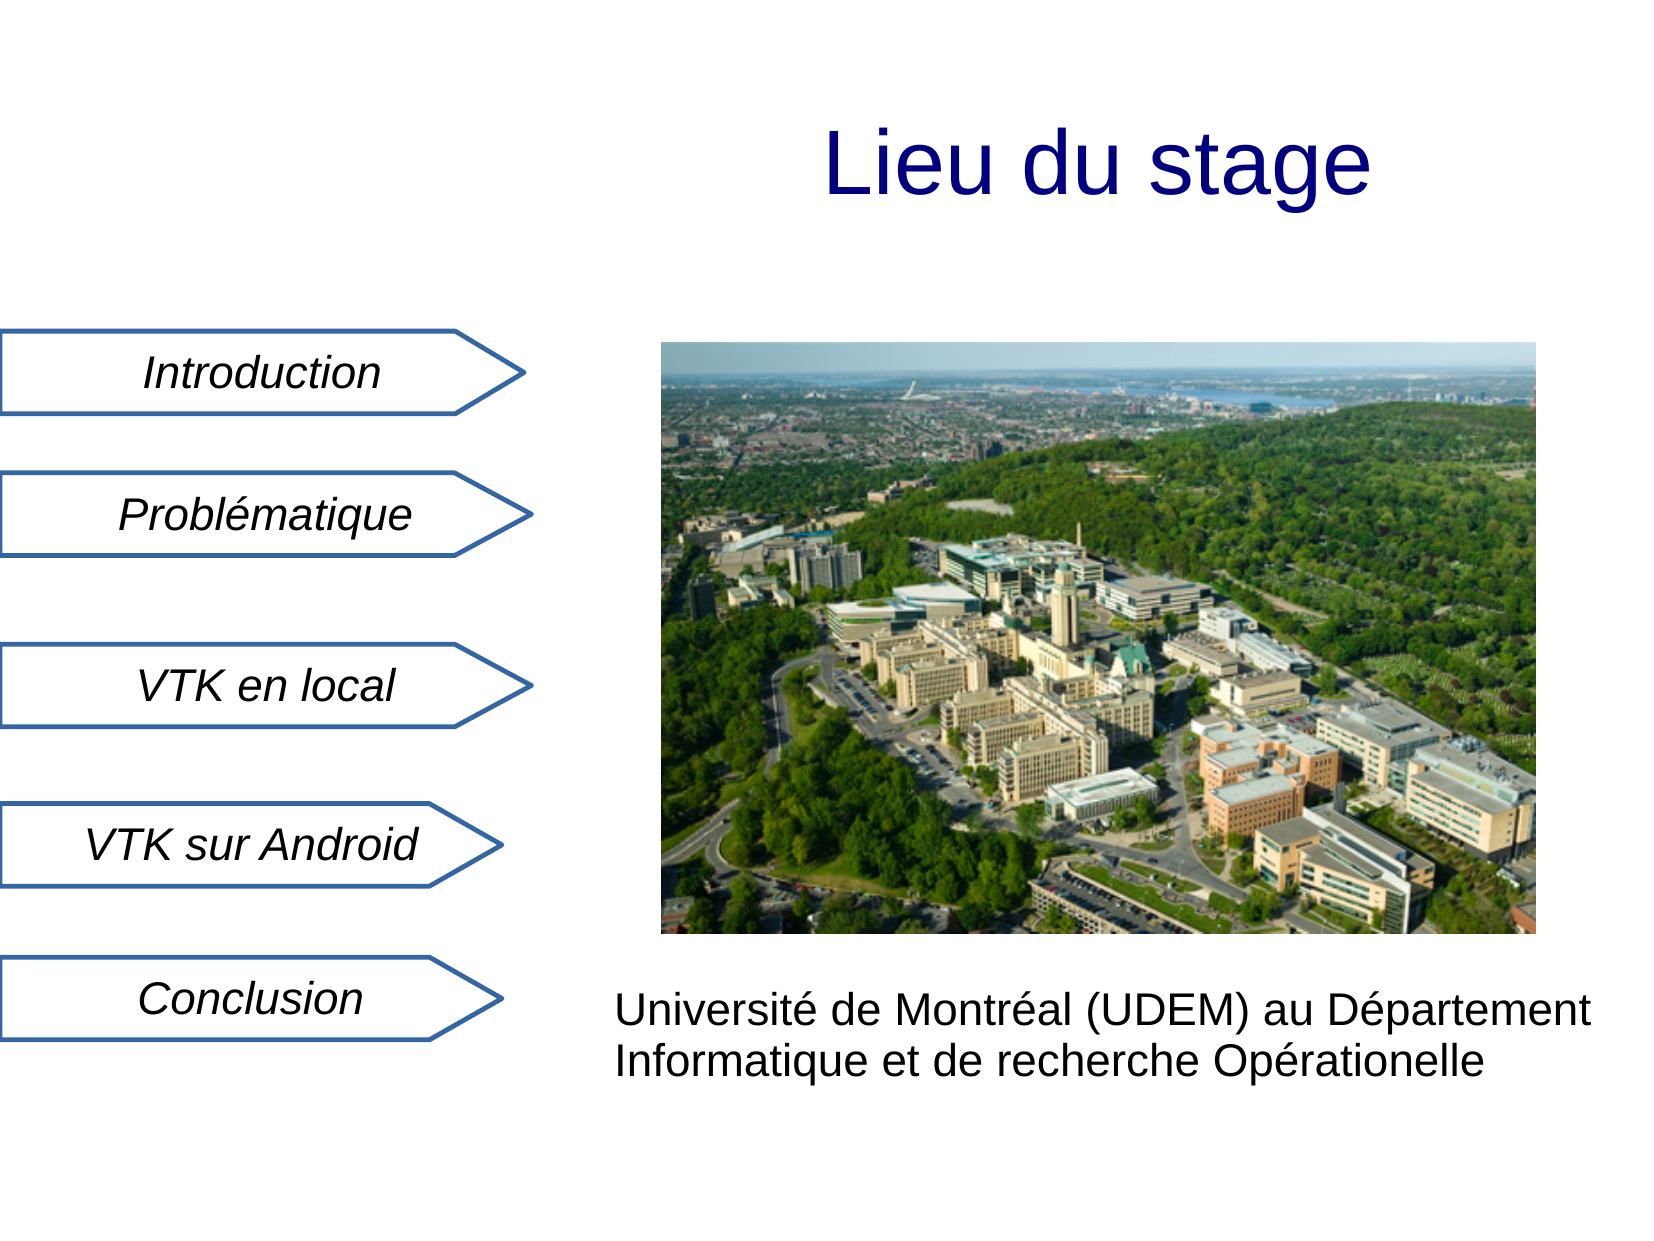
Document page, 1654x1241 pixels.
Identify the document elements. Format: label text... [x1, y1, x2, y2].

text_box Problématique [0, 472, 532, 556]
text_box VTK sur Android [0, 803, 502, 887]
text_box Conclusion [0, 957, 502, 1040]
text_box Introduction [0, 331, 525, 414]
picture [661, 342, 1536, 934]
subtitle Université de Montréal (UDEM) au Département Informatique et de recherche Opérationelle [614, 290, 1636, 1087]
title Lieu du stage [543, 59, 1654, 267]
text_box VTK en local [0, 644, 532, 727]
